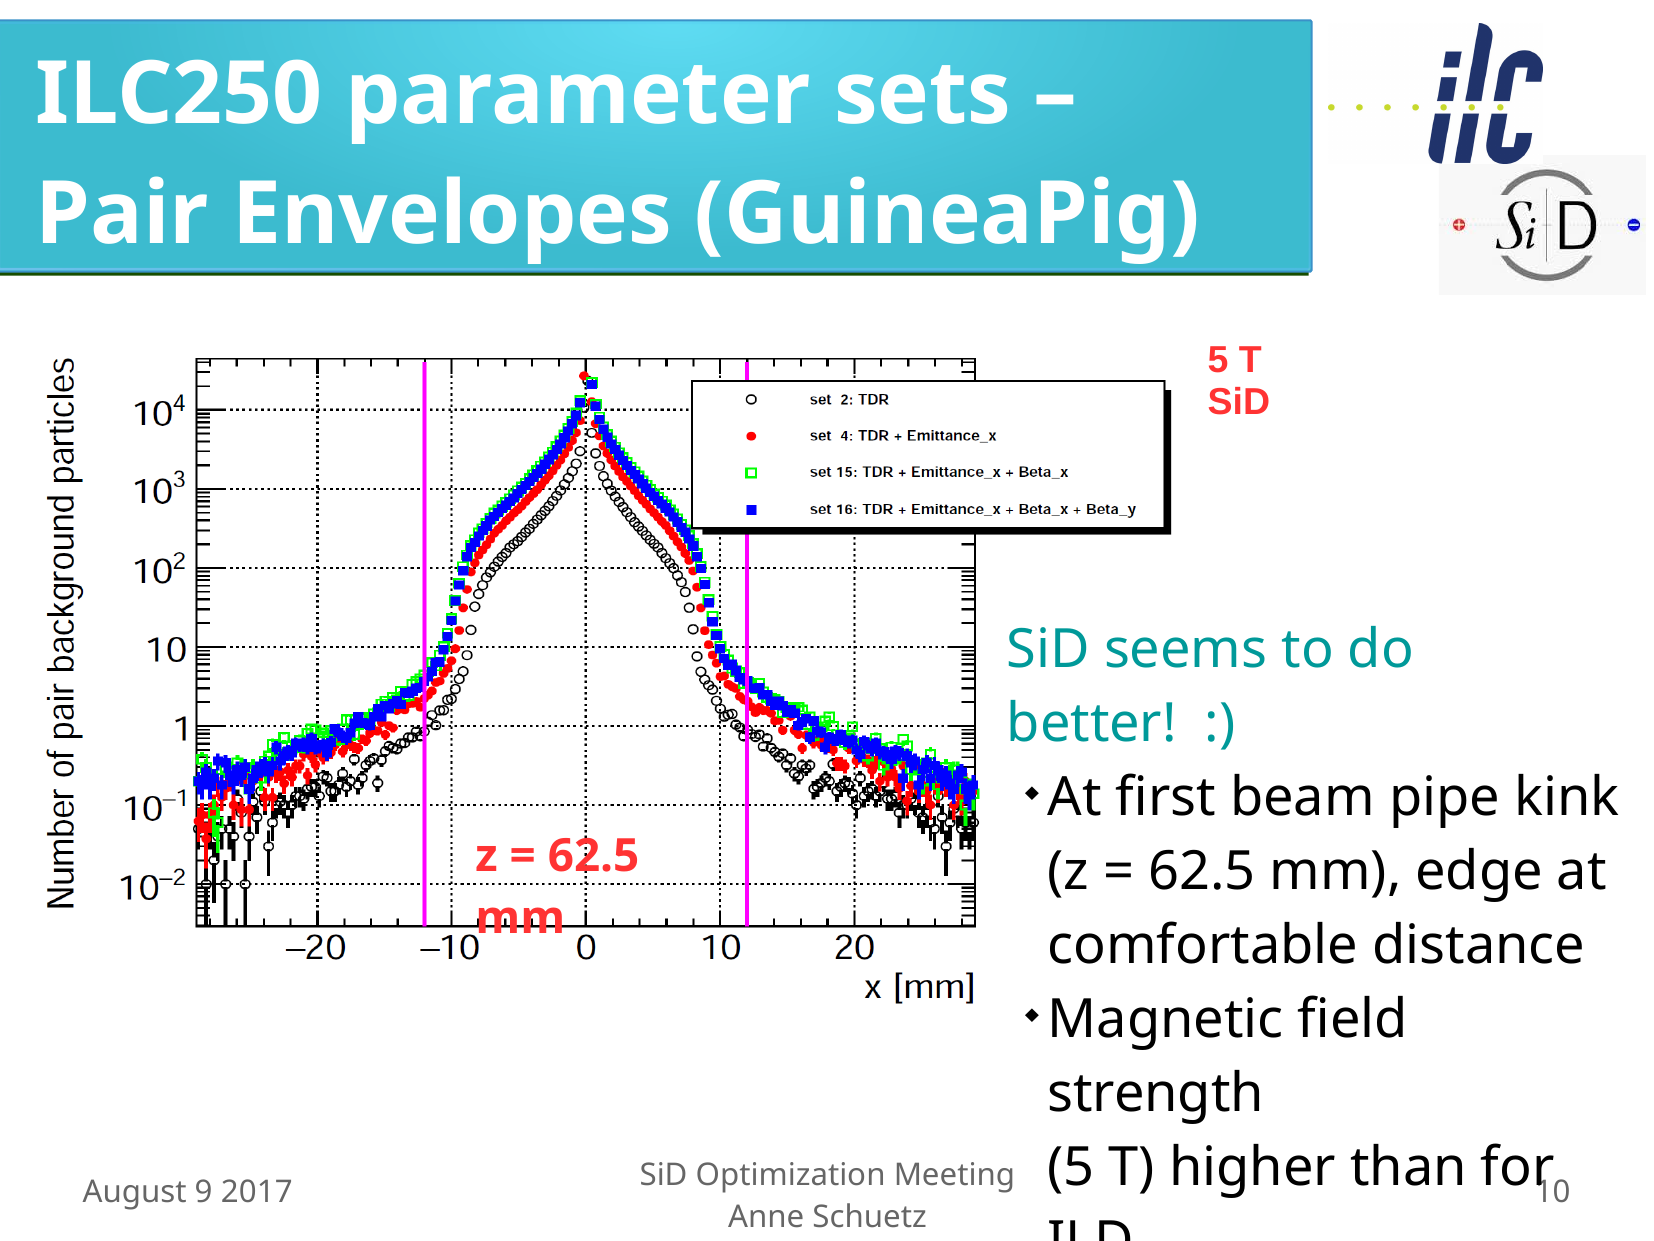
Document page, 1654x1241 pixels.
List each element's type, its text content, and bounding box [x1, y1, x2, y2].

text_box SiD seems to do better! :) At first beam pipe kink (z = 62.5 mm), edge at comfortable distance Magnetic field strength (5 T) higher than for ILD [992, 602, 1654, 1159]
text_box z = 62.5 mm [460, 814, 756, 896]
picture [11, 354, 1182, 1004]
picture [1328, 23, 1646, 295]
title ILC250 parameter sets – Pair Envelopes (GuineaPig) [35, 23, 1235, 276]
text_box 5 T SiD [1192, 330, 1286, 430]
